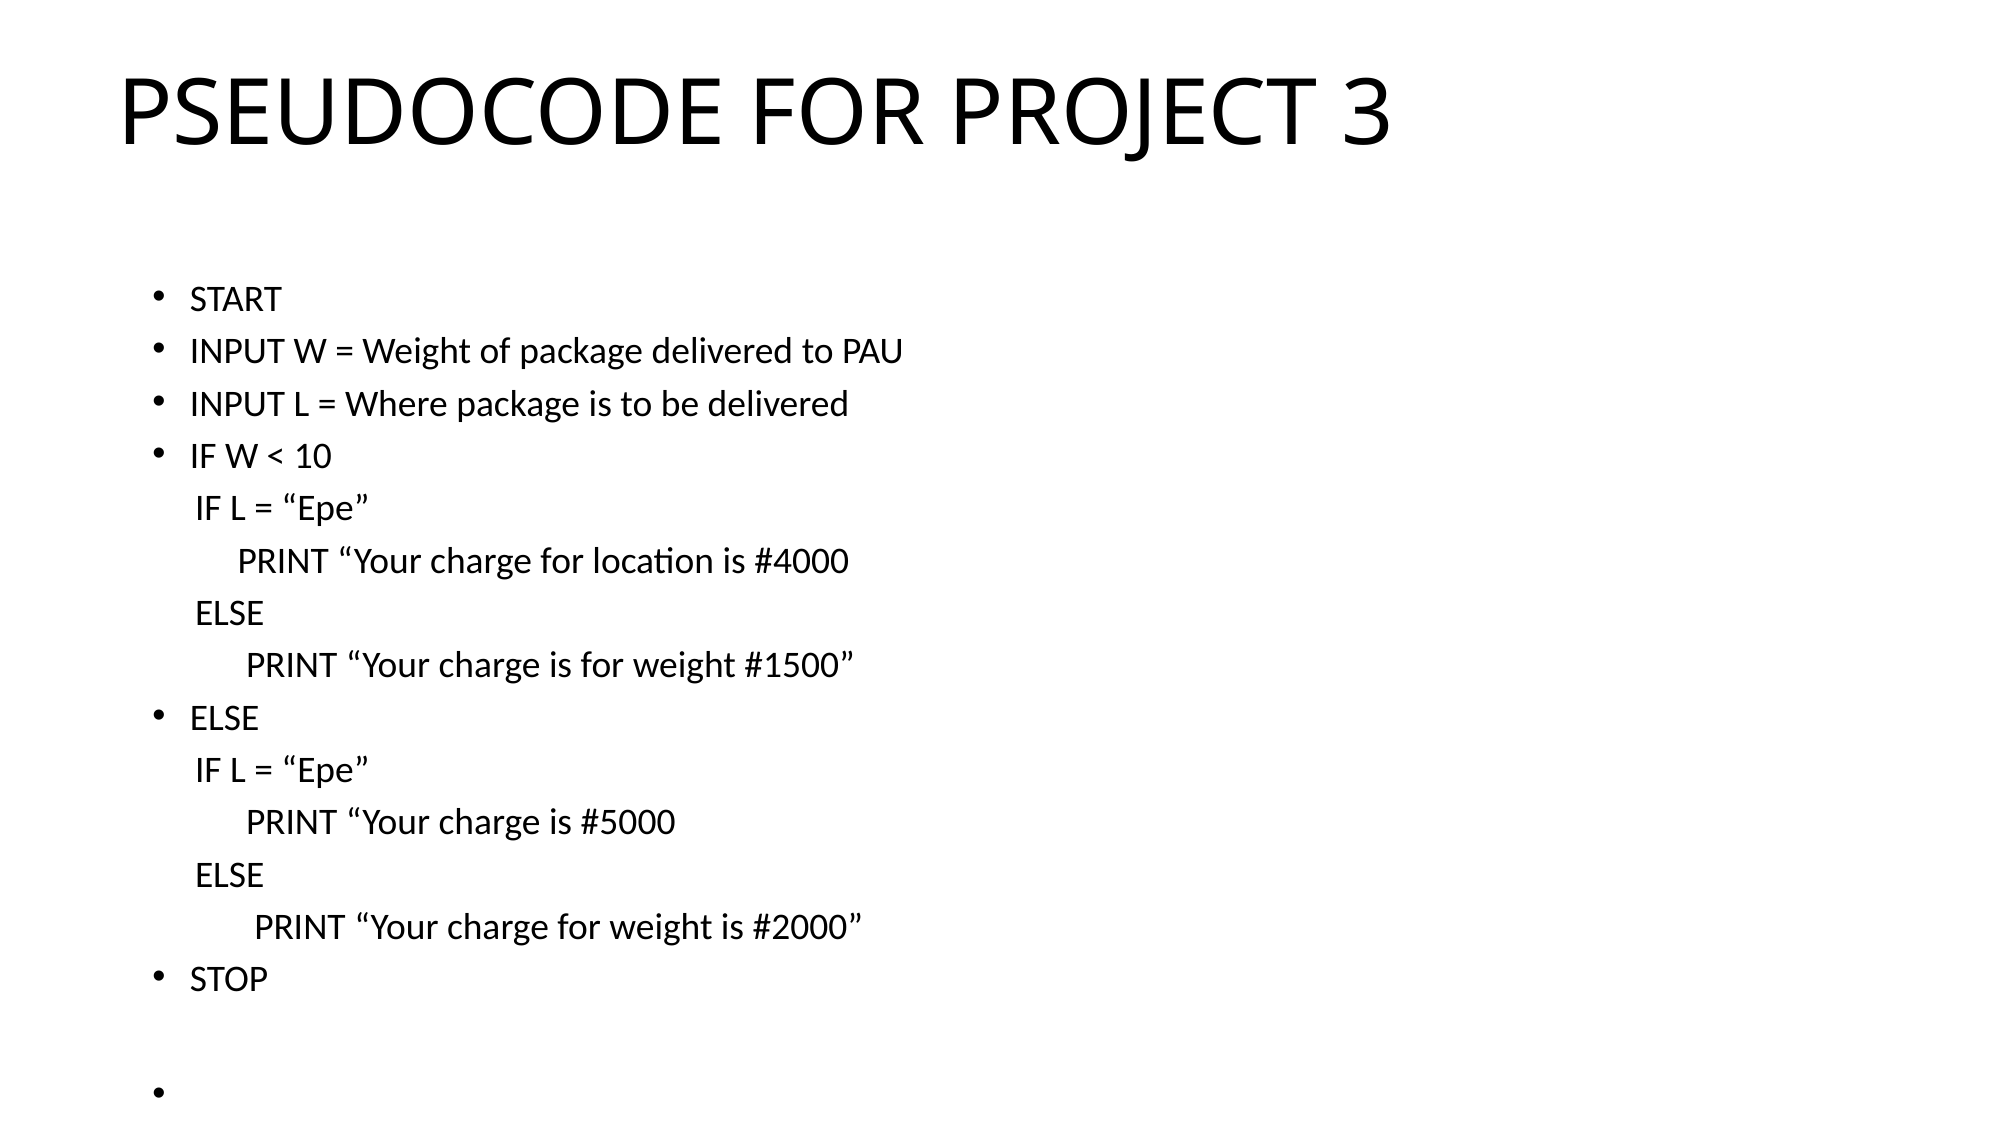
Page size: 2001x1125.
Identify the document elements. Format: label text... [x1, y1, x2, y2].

list START INPUT W = Weight of package delivered to PAU INPUT L = Where package is to be delivered IF W < 10 IF L = “Epe” PRINT “Your charge for location is #4000 ELSE PRINT “Your charge is for weight #1500” ELSE IF L = “Epe” PRINT “Your charge is #5000 ELSE PRINT “Your charge for weight is #2000” STOP [137, 278, 1863, 1098]
title PSEUDOCODE FOR PROJECT 3 [102, 5, 1828, 224]
